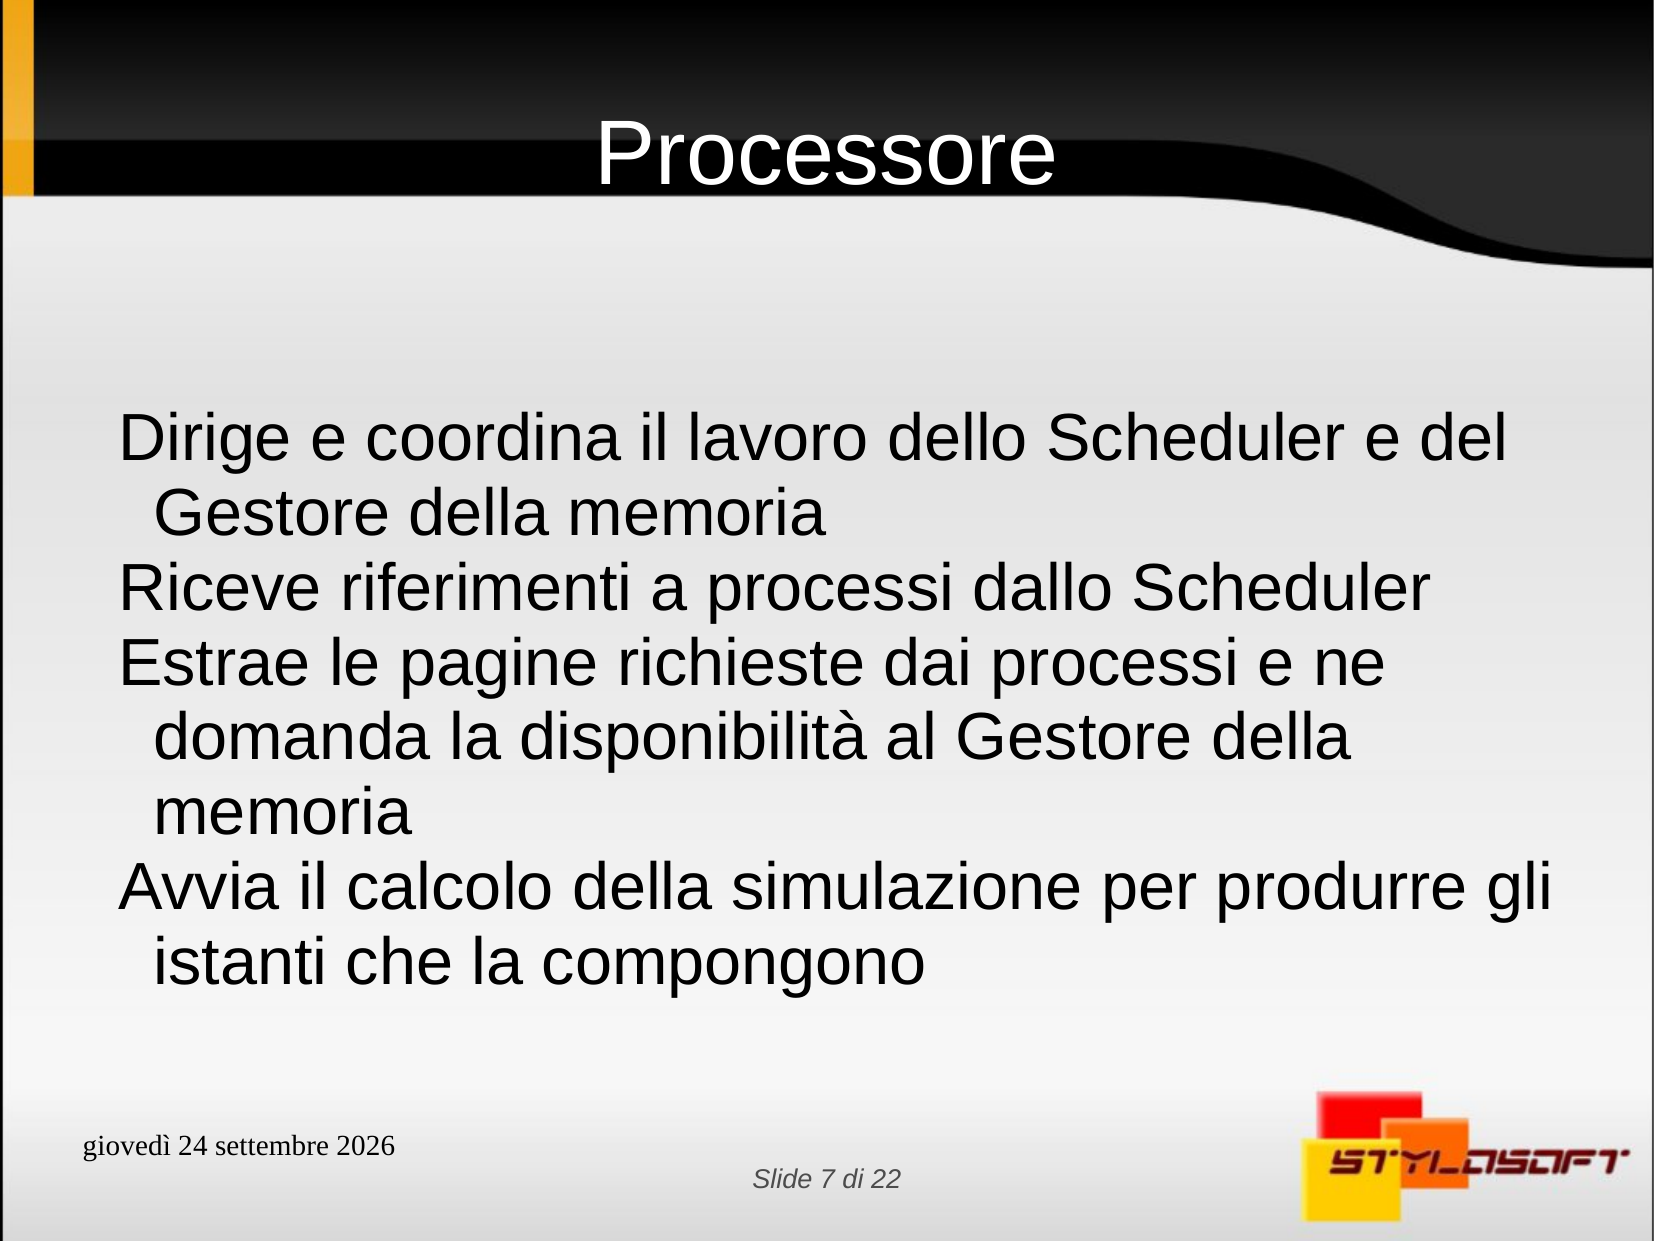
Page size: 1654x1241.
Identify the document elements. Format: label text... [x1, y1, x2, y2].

title Processore [82, 49, 1571, 257]
picture [0, 0, 1654, 1156]
text_box Slide <numero> di 22 [0, 1156, 1654, 1241]
subtitle Dirige e coordina il lavoro dello Scheduler e del Gestore della memoria Riceve riferimenti a processi dallo Scheduler Estrae le pagine richieste dai processi e ne domanda la disponibilità al Gestore della memoria Avvia il calcolo della simulazione per produrre gli istanti che la compongono [82, 290, 1571, 1109]
